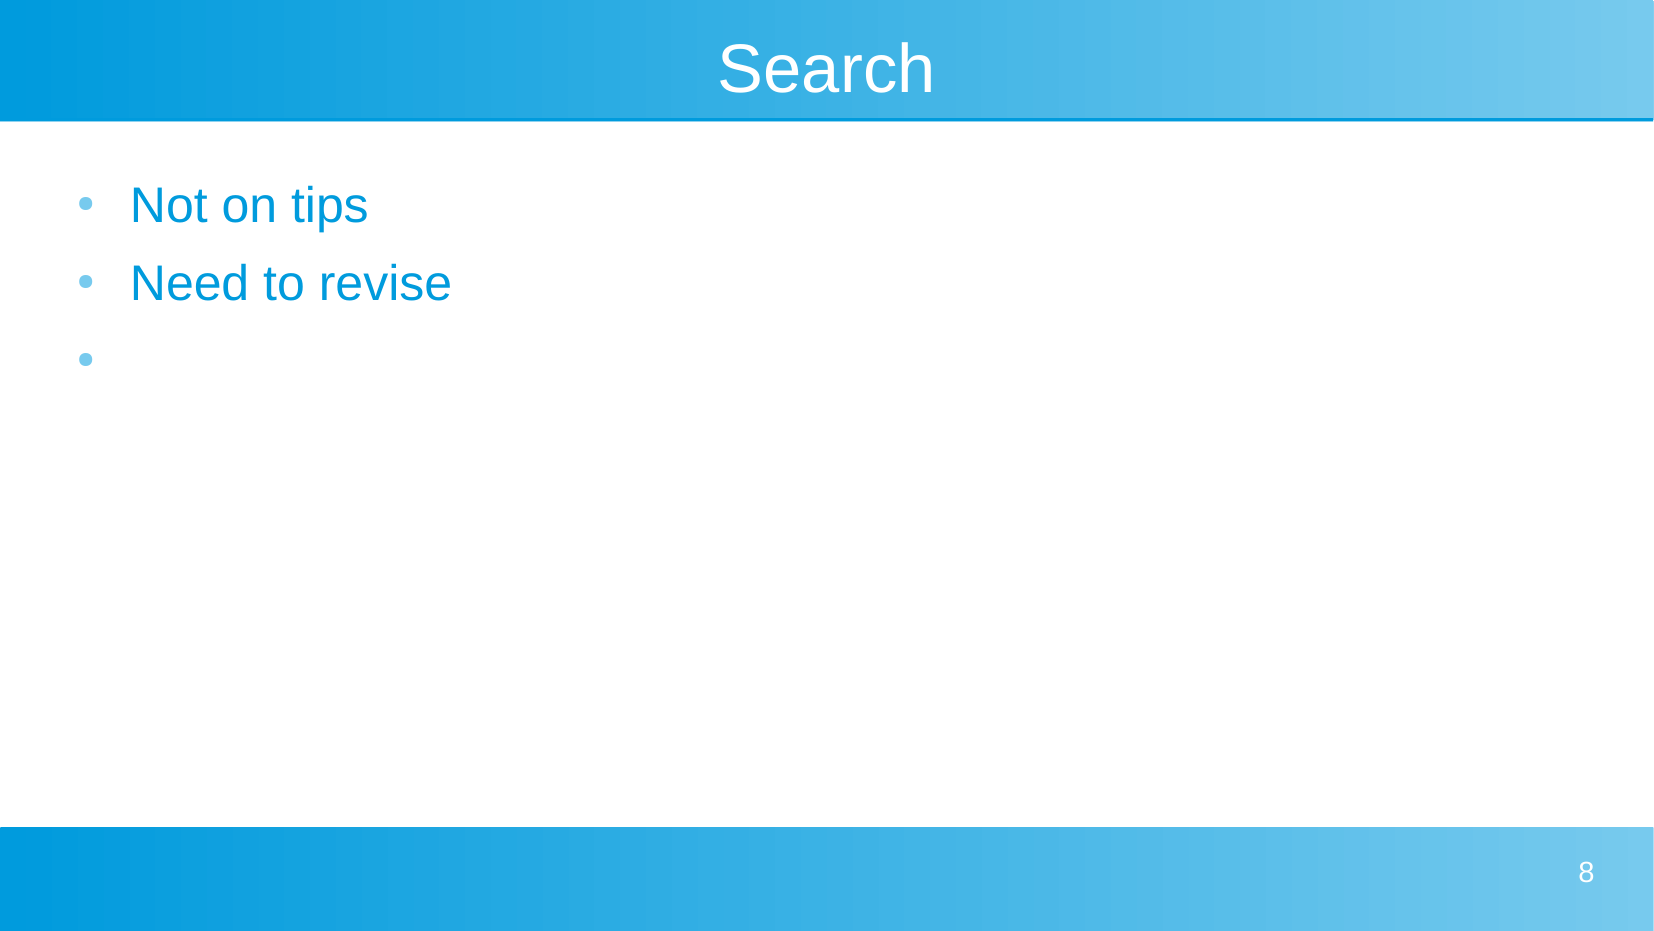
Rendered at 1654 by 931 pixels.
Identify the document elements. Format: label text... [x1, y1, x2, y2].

list Not on tips Need to revise [59, 177, 1595, 768]
title Search [59, 29, 1595, 108]
